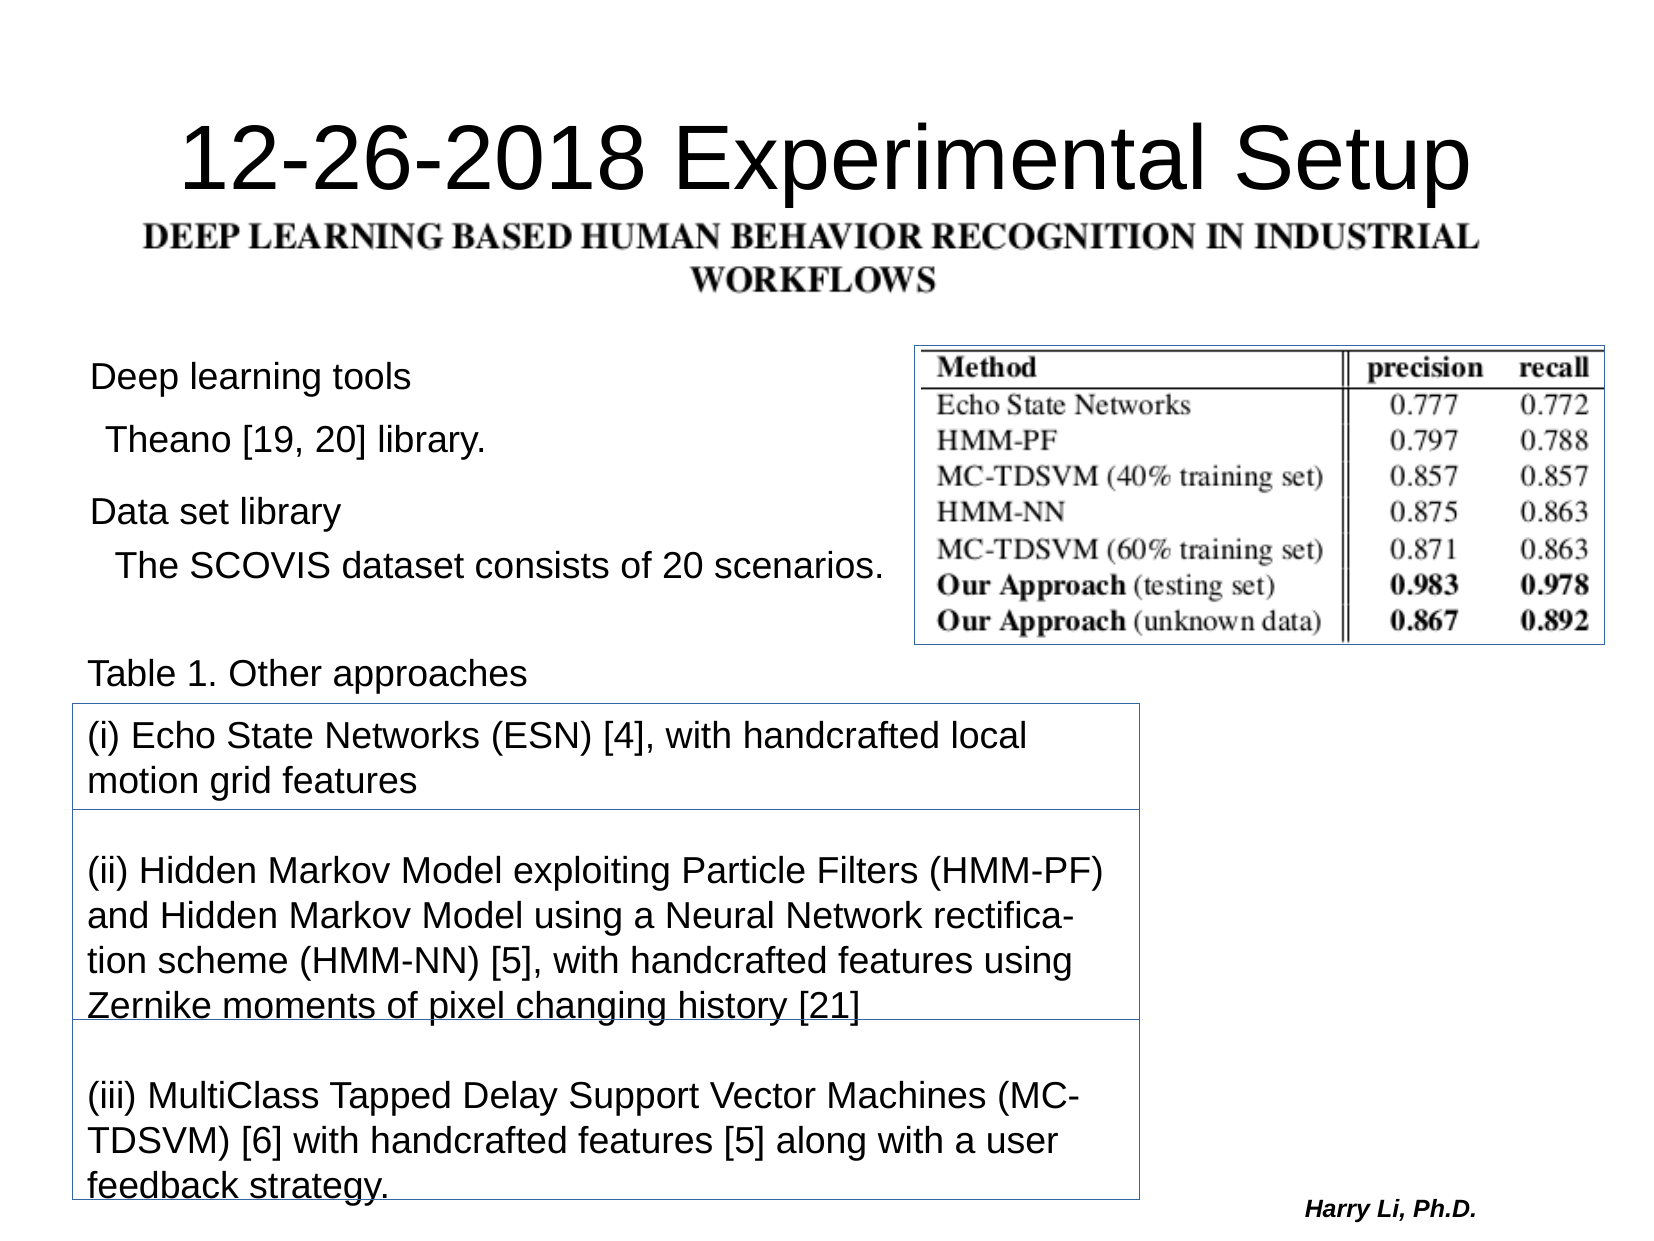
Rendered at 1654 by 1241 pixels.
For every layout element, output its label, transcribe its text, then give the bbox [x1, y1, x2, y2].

text_box Deep learning tools Data set library [915, 346, 921, 528]
text_box Table 1. Other approaches [72, 641, 613, 699]
picture [136, 209, 1485, 303]
picture [921, 346, 1604, 644]
text_box Deep learning tools Data set library [74, 345, 914, 528]
text_box (i) Echo State Networks (ESN) [4], with handcrafted local motion grid features (ii) Hidden Markov Model exploiting Particle Filters (HMM-PF) and Hidden Markov Model using a Neural Network rectifica- tion scheme (HMM-NN) [5], with handcrafted features using Zernike moments of pixel changing history [21] (iii) MultiClass Tapped Delay Support Vector Machines (MC-TDSVM) [6] with handcrafted features [5] along with a user feedback strategy. [73, 810, 1121, 1019]
text_box (i) Echo State Networks (ESN) [4], with handcrafted local motion grid features (ii) Hidden Markov Model exploiting Particle Filters (HMM-PF) and Hidden Markov Model using a Neural Network rectifica- tion scheme (HMM-NN) [5], with handcrafted features using Zernike moments of pixel changing history [21] (iii) MultiClass Tapped Delay Support Vector Machines (MC-TDSVM) [6] with handcrafted features [5] along with a user feedback strategy. [73, 704, 1121, 809]
text_box (i) Echo State Networks (ESN) [4], with handcrafted local motion grid features (ii) Hidden Markov Model exploiting Particle Filters (HMM-PF) and Hidden Markov Model using a Neural Network rectifica- tion scheme (HMM-NN) [5], with handcrafted features using Zernike moments of pixel changing history [21] (iii) MultiClass Tapped Delay Support Vector Machines (MC-TDSVM) [6] with handcrafted features [5] along with a user feedback strategy. [73, 1020, 1121, 1181]
text_box Theano [19, 20] library. [89, 408, 512, 465]
text_box 12-26-2018 Experimental Setup [82, 49, 1571, 257]
text_box Harry Li, Ph.D. [1289, 1185, 1620, 1228]
text_box The SCOVIS dataset consists of 20 scenarios. [99, 444, 900, 585]
